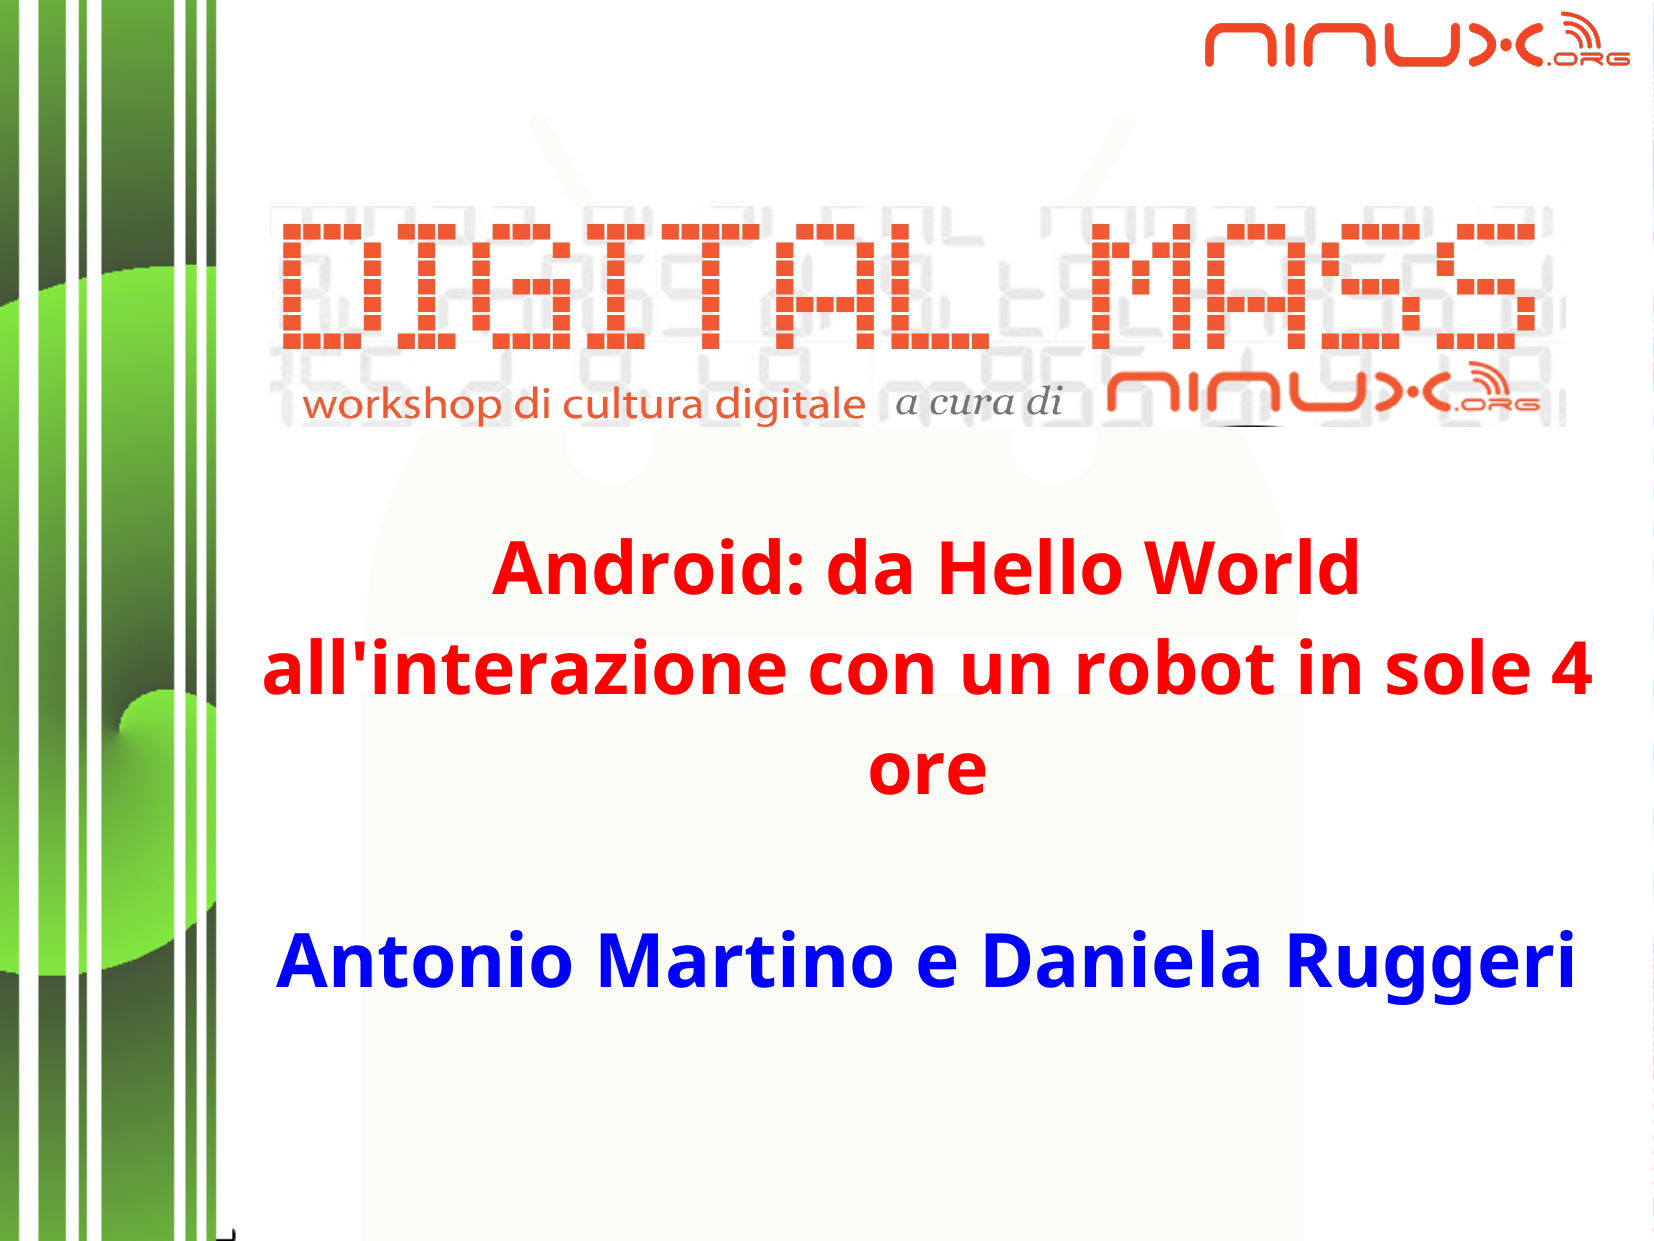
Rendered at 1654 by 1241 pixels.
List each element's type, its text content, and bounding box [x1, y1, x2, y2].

title Android: da Hello World all'interazione con un robot in sole 4 ore [253, 580, 1604, 752]
picture [0, 0, 1654, 1241]
title Antonio Martino e Daniela Ruggeri [262, 891, 1613, 1026]
